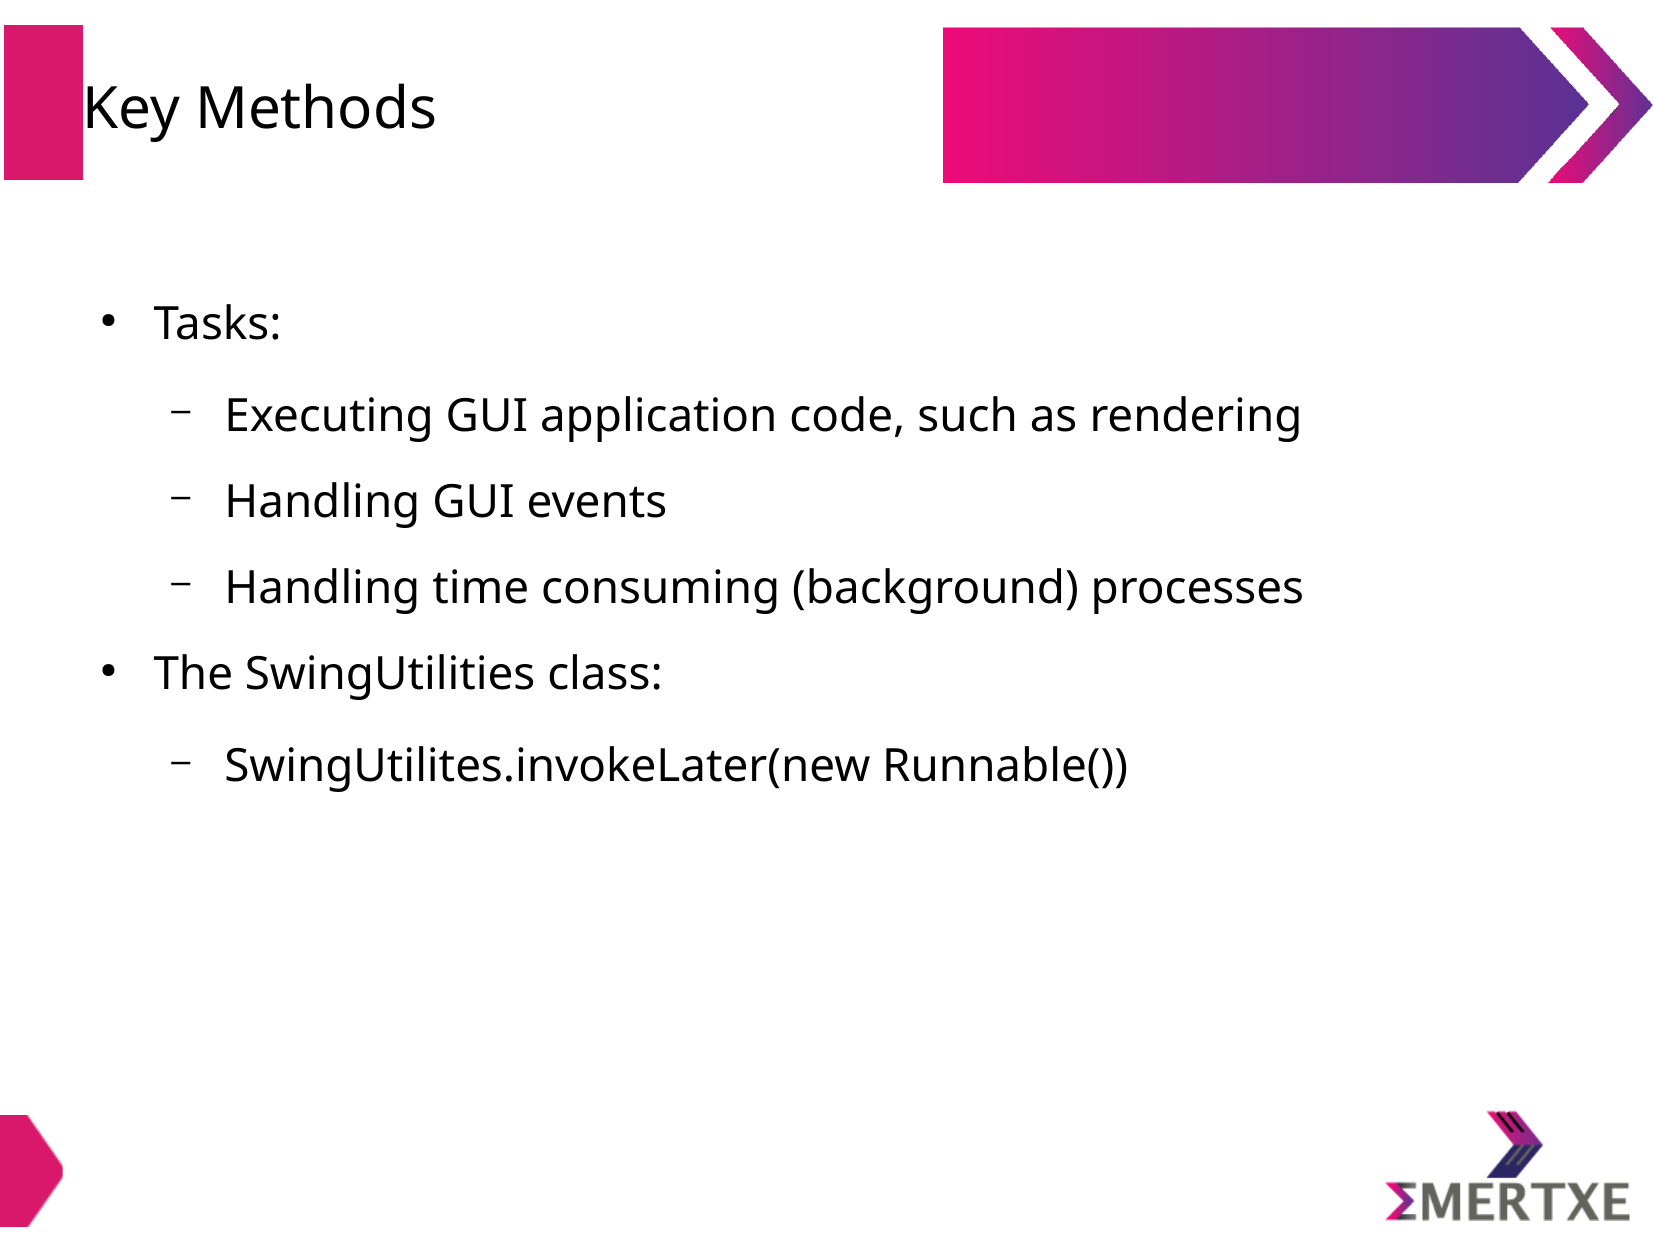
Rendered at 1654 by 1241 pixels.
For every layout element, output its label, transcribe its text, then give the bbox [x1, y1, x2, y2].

picture [1571, 27, 1653, 183]
title Key Methods [82, 2, 1571, 210]
list Tasks: Executing GUI application code, such as rendering Handling GUI events Handling time consuming (background) processes The SwingUtilities class: SwingUtilites.invokeLater(new Runnable()) [82, 290, 1571, 1010]
picture [1385, 1107, 1631, 1221]
